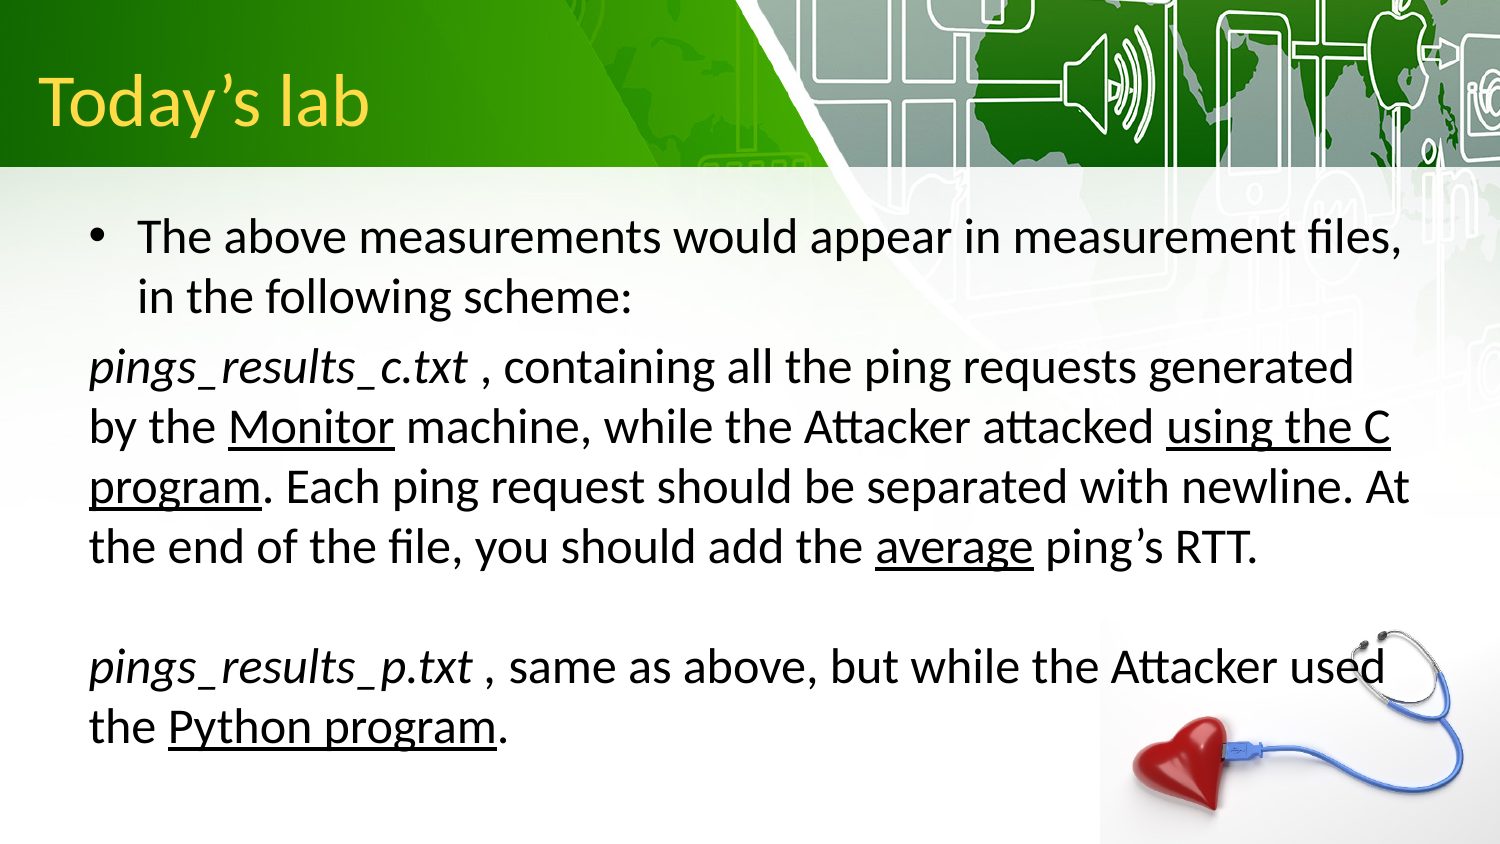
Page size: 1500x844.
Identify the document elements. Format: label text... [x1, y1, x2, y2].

title Today’s lab [23, 21, 1352, 172]
picture [0, 0, 1500, 844]
list The above measurements would appear in measurement files, in the following scheme: pings_results_c.txt , containing all the ping requests generated by the Monitor machine, while the Attacker attacked using the C program. Each ping request should be separated with newline. At the end of the file, you should add the average ping’s RTT. pings_results_p.txt , same as above, but while the Attacker used the Python program. [73, 196, 1427, 798]
